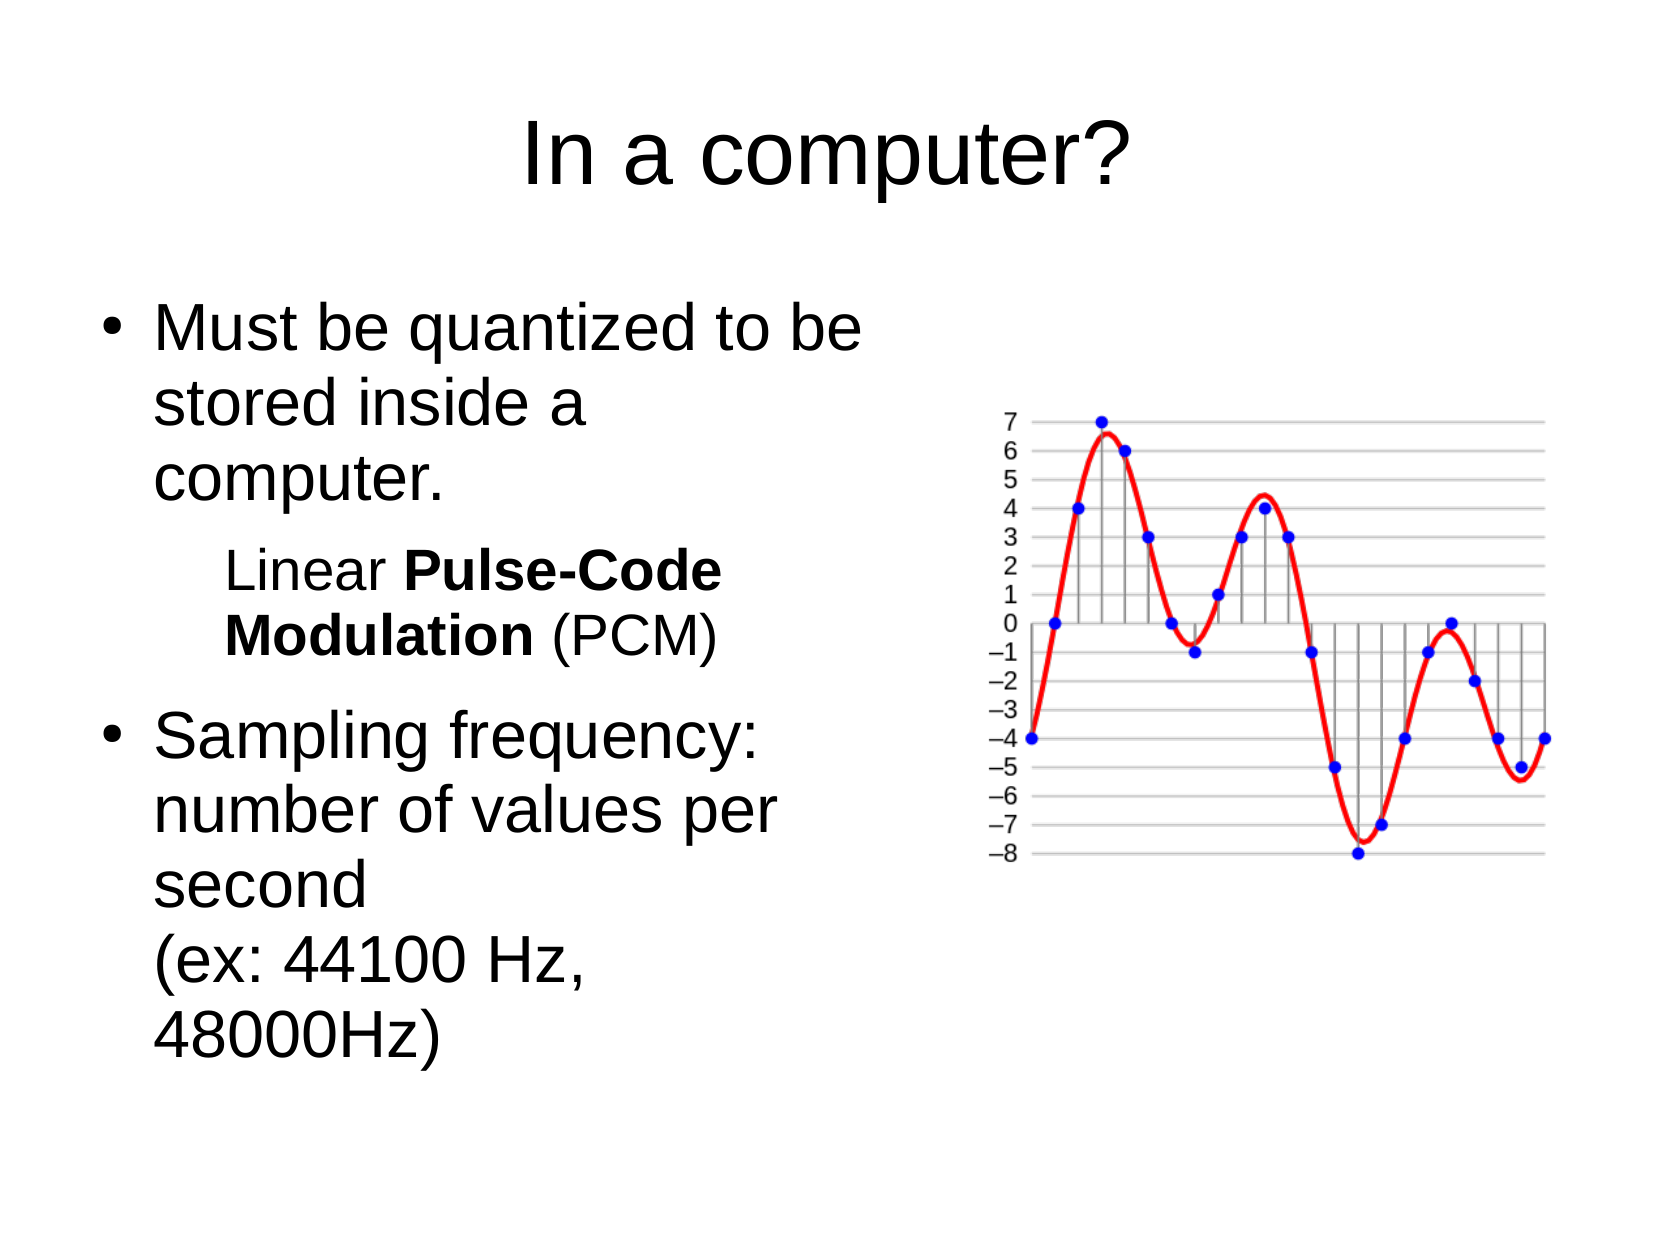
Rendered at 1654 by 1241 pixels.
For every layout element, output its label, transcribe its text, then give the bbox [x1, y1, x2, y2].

list Must be quantized to be stored inside a computer. Linear Pulse-Code Modulation (PCM) Sampling frequency: number of values per second (ex: 44100 Hz, 48000Hz) [82, 290, 869, 1162]
picture [937, 393, 1589, 883]
title In a computer? [82, 49, 1571, 257]
